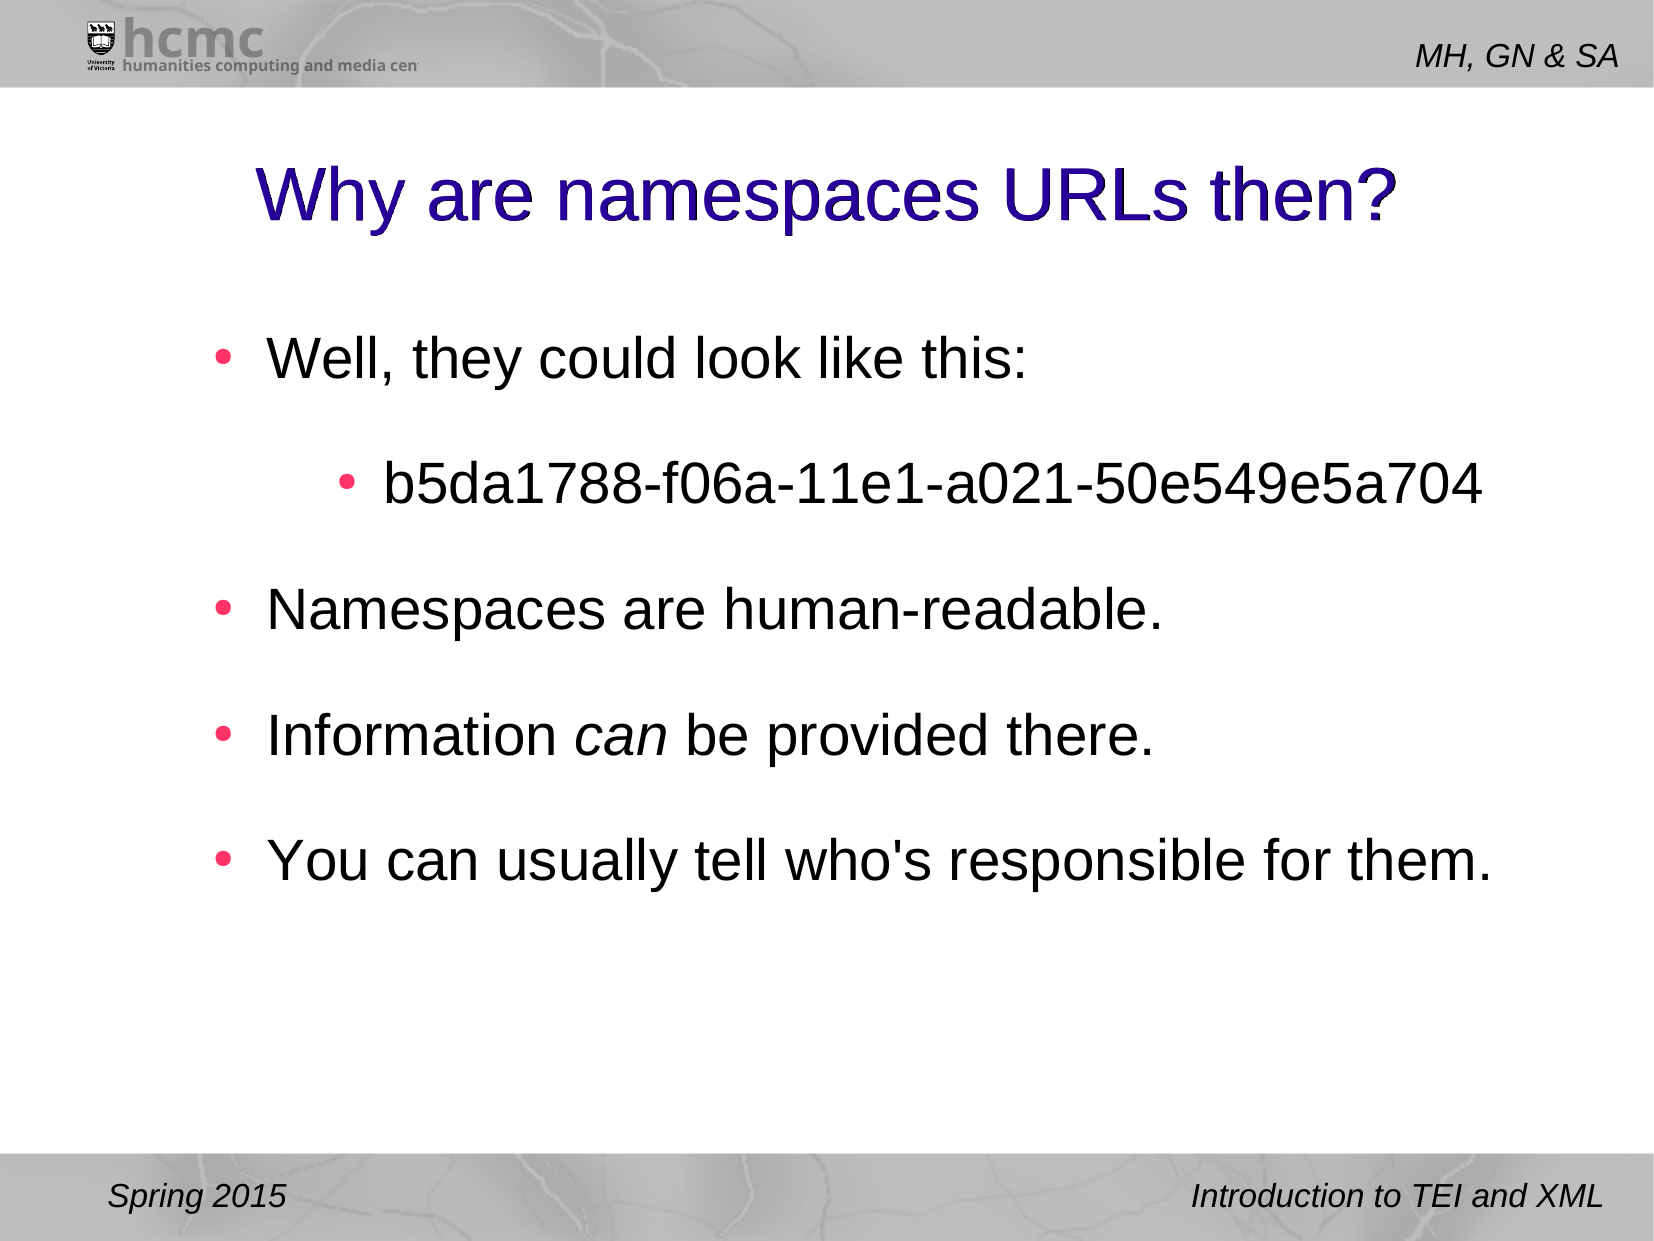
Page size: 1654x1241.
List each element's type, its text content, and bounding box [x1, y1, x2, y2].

list Well, they could look like this: b5da1788-f06a-11e1-a021-50e549e5a704 Namespaces are human-readable. Information can be provided there. You can usually tell who's responsible for them. [147, 325, 1506, 1045]
title Why are namespaces URLs then? [118, 90, 1536, 298]
picture [0, 0, 1654, 1241]
